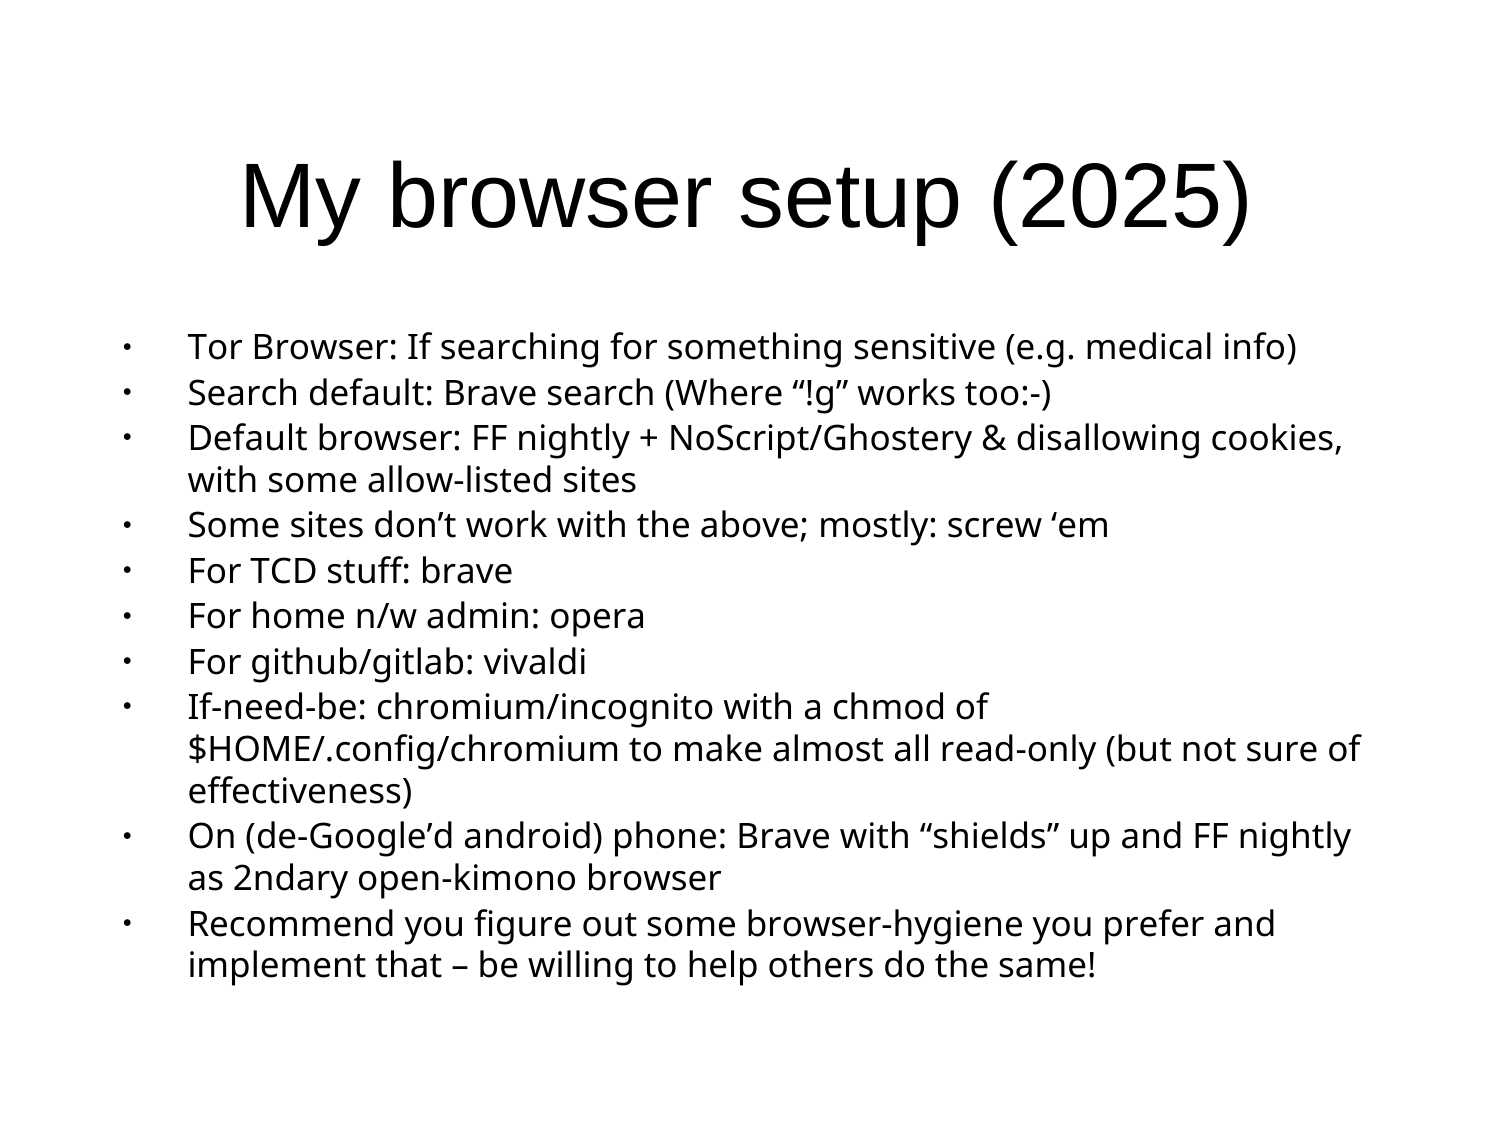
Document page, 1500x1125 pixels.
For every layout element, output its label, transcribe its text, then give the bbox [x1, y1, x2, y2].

list Tor Browser: If searching for something sensitive (e.g. medical info) Search default: Brave search (Where “!g” works too:-) Default browser: FF nightly + NoScript/Ghostery & disallowing cookies, with some allow-listed sites Some sites don’t work with the above; mostly: screw ‘em For TCD stuff: brave For home n/w admin: opera For github/gitlab: vivaldi If-need-be: chromium/incognito with a chmod of $HOME/.config/chromium to make almost all read-only (but not sure of effectiveness) On (de-Google’d android) phone: Brave with “shields” up and FF nightly as 2ndary open-kimono browser Recommend you figure out some browser-hygiene you prefer and implement that – be willing to help others do the same! [112, 324, 1382, 994]
title My browser setup (2025) [112, 99, 1382, 282]
